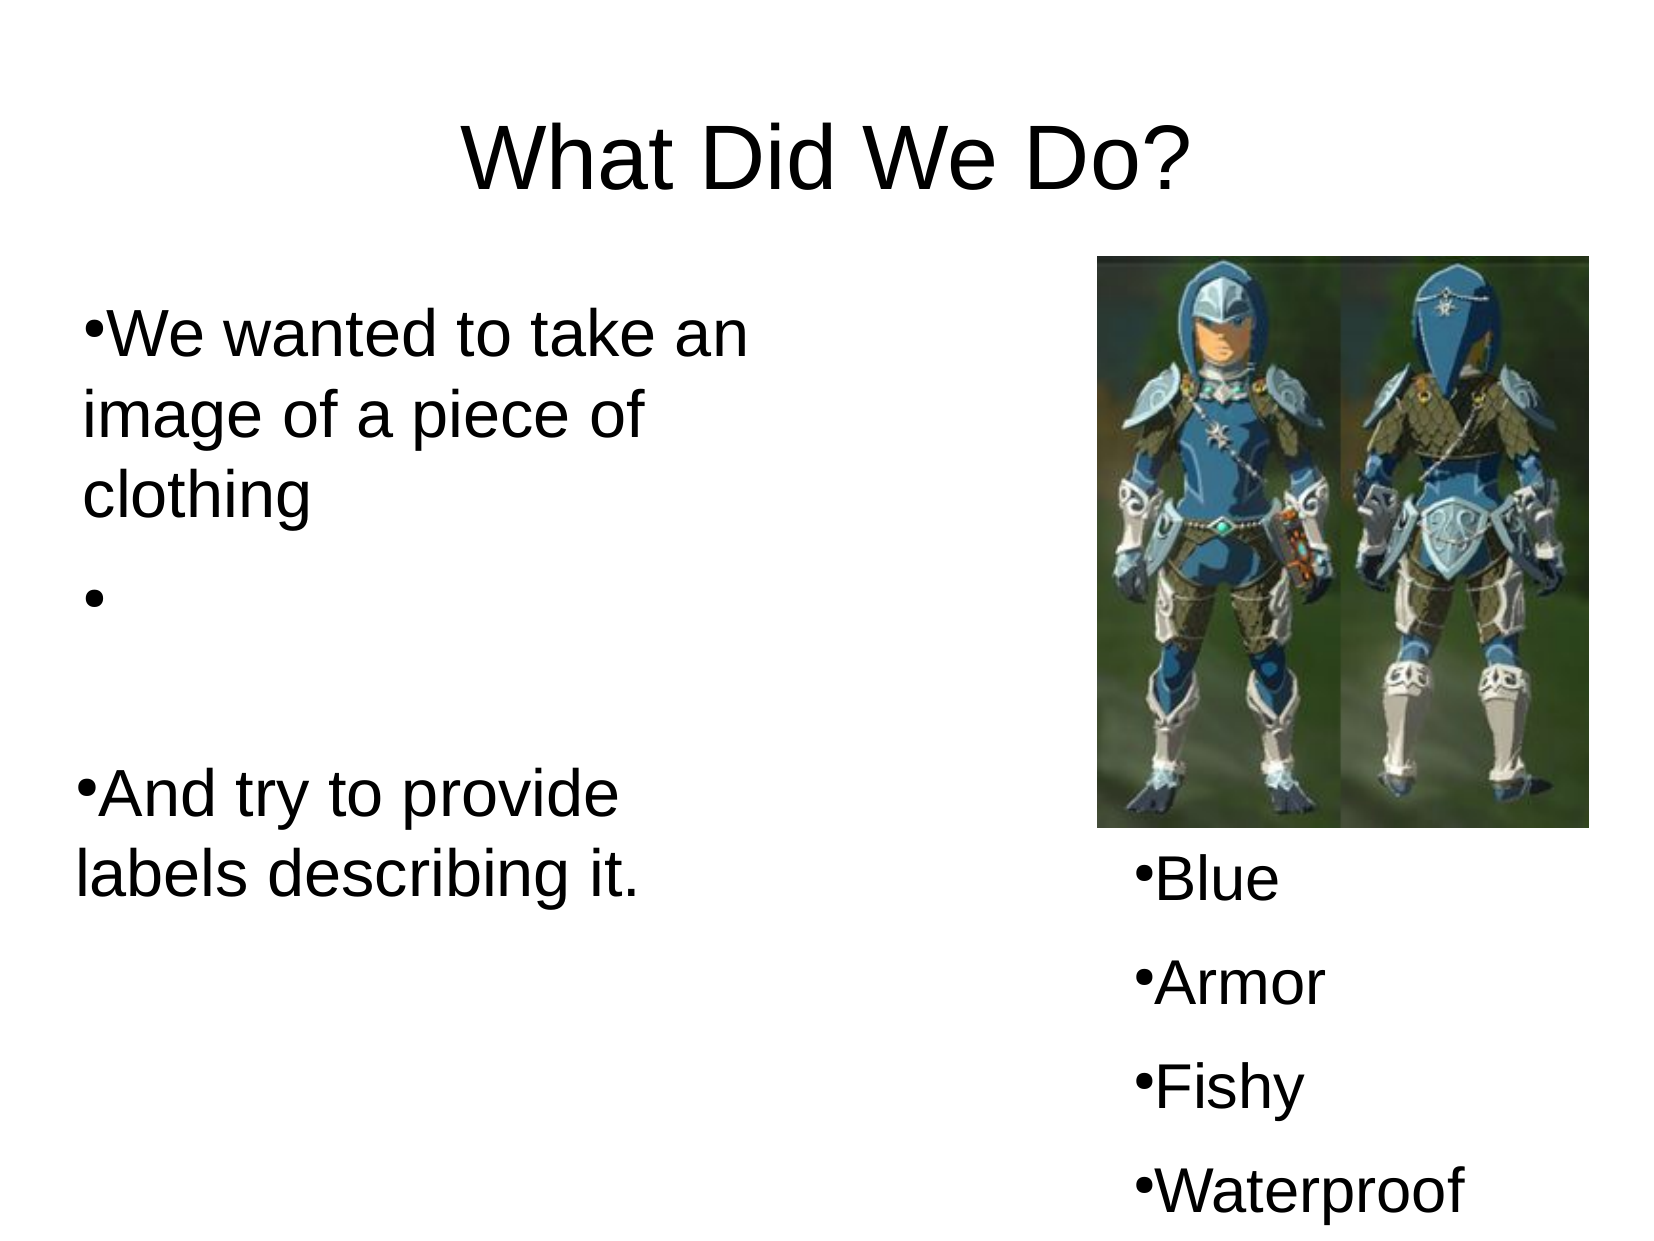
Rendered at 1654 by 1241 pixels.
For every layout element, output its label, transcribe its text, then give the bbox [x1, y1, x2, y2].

list Blue Armor Fishy Waterproof [1133, 837, 1654, 1228]
list We wanted to take an image of a piece of clothing [82, 290, 809, 1109]
picture [1097, 256, 1589, 828]
list And try to provide labels describing it. [75, 749, 802, 1141]
title What Did We Do? [82, 49, 1571, 257]
